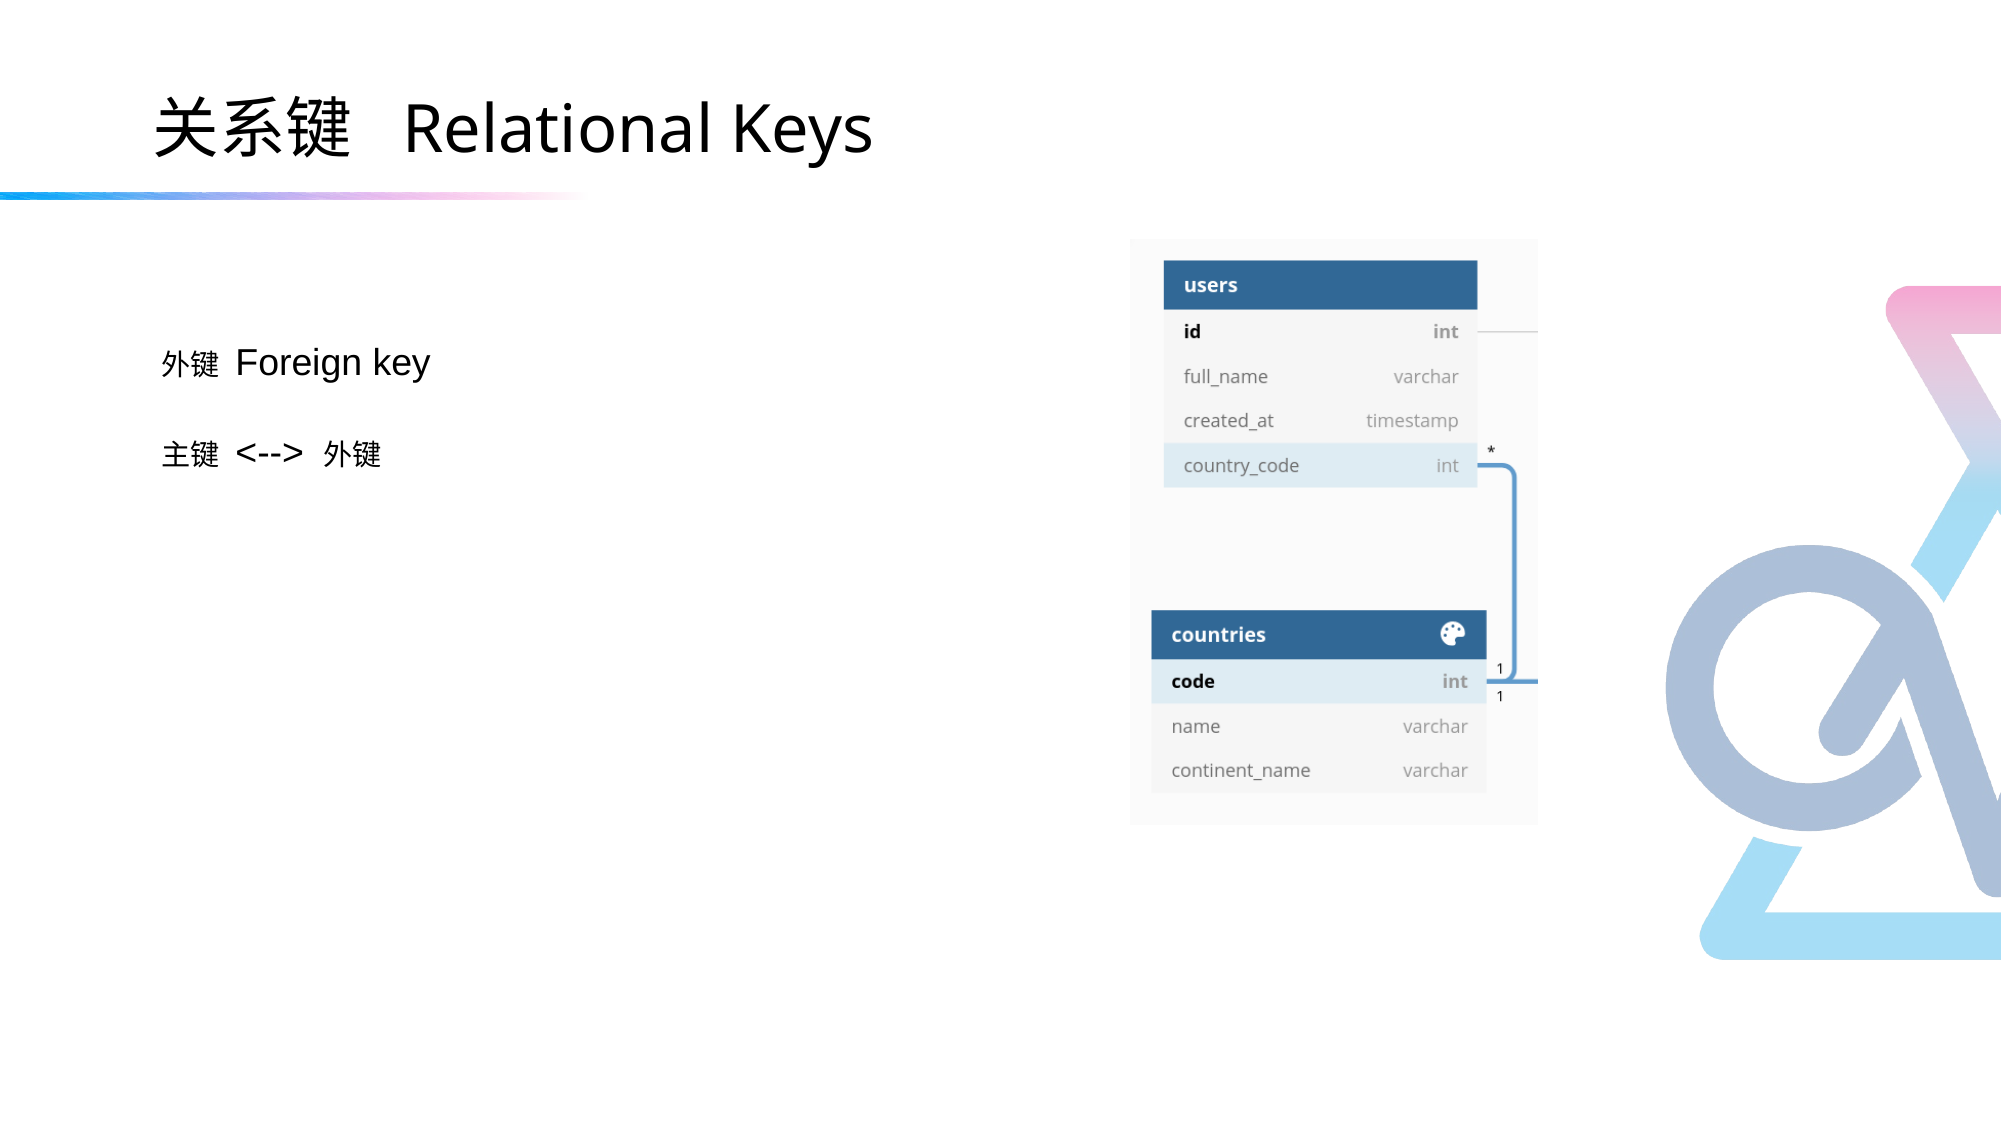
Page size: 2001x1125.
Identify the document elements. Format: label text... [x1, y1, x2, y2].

picture [21, 192, 47, 200]
picture [1130, 239, 1538, 826]
text_box 外键 Foreign key 主键 <--> 外键 [146, 322, 863, 488]
title 关系键 Relational Keys [137, 46, 1863, 216]
picture [7, 192, 19, 198]
